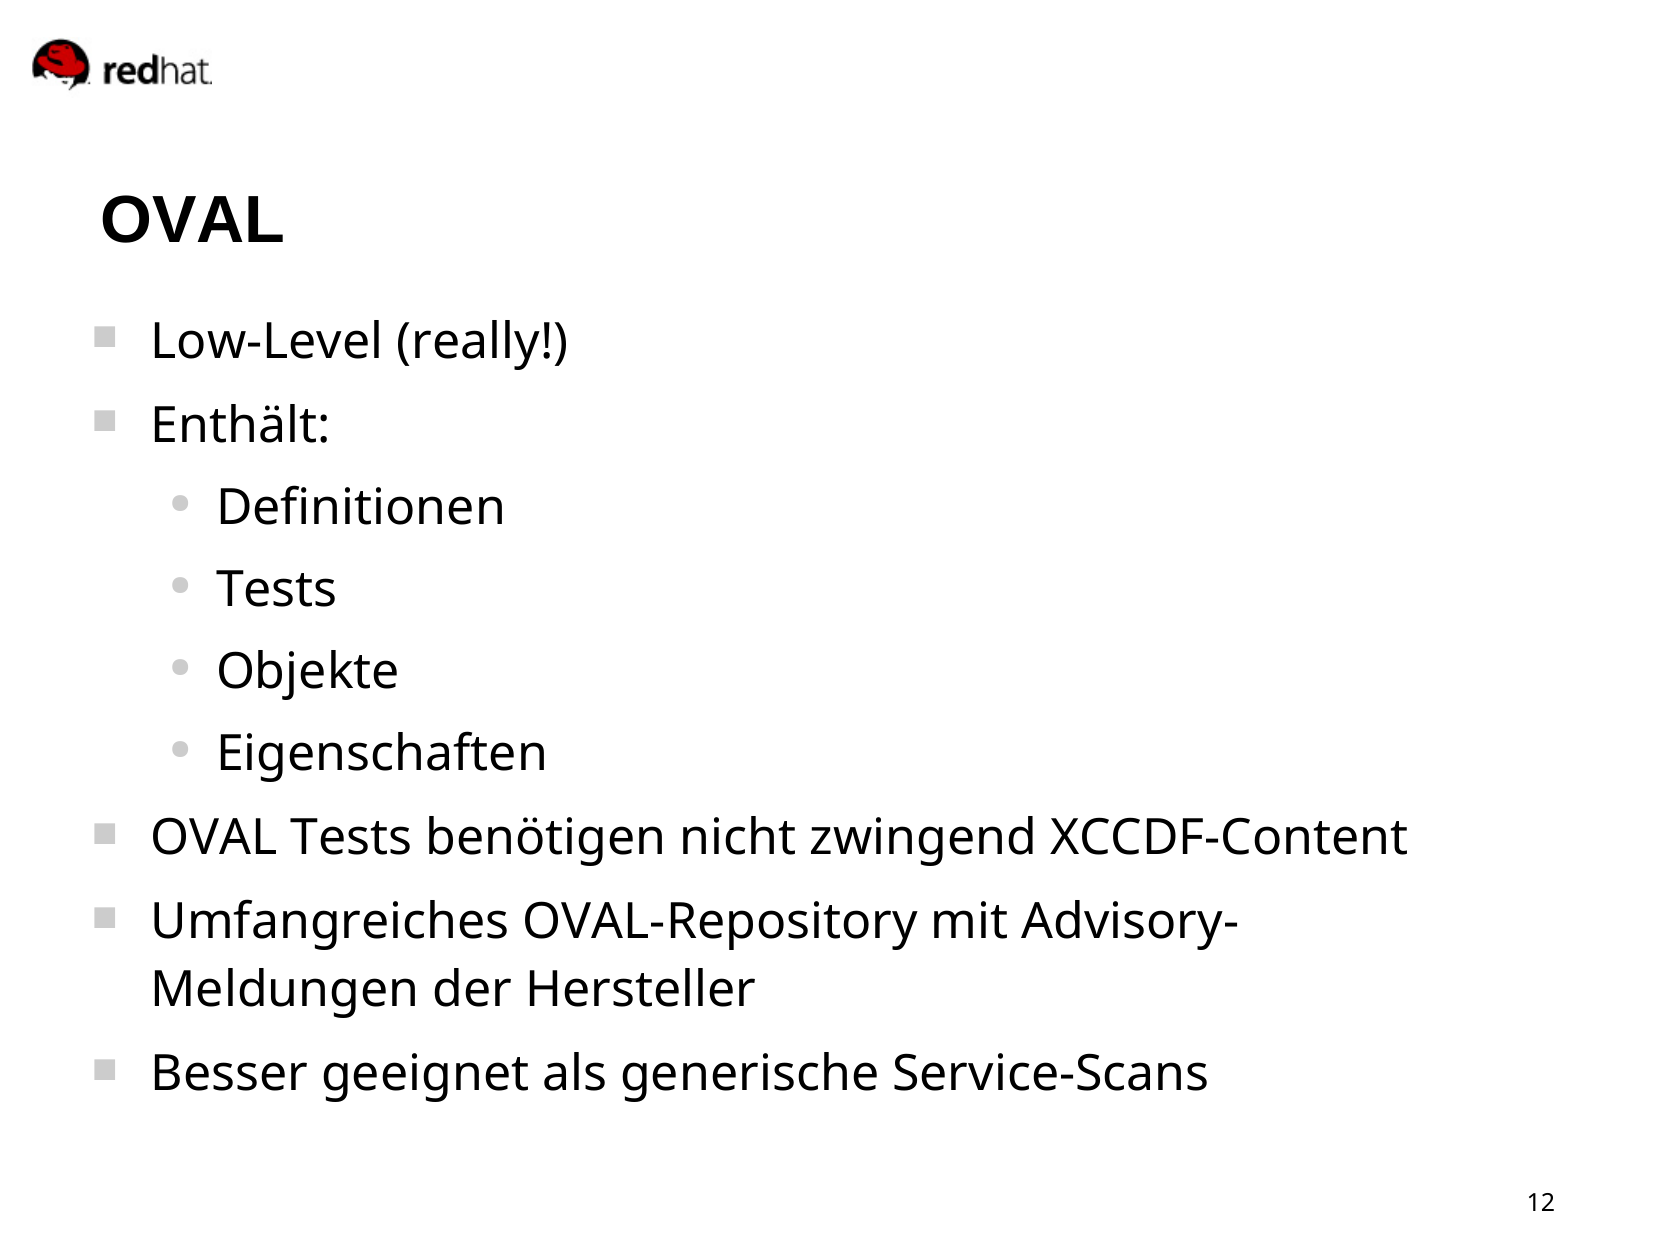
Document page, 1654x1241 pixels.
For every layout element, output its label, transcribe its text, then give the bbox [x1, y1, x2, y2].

title OVAL [100, 164, 1506, 275]
list Low-Level (really!) Enthält: Definitionen Tests Objekte Eigenschaften OVAL Tests benötigen nicht zwingend XCCDF-Content Umfangreiches OVAL-Repository mit Advisory-Meldungen der Hersteller Besser geeignet als generische Service-Scans [94, 304, 1500, 1174]
picture [31, 37, 212, 98]
